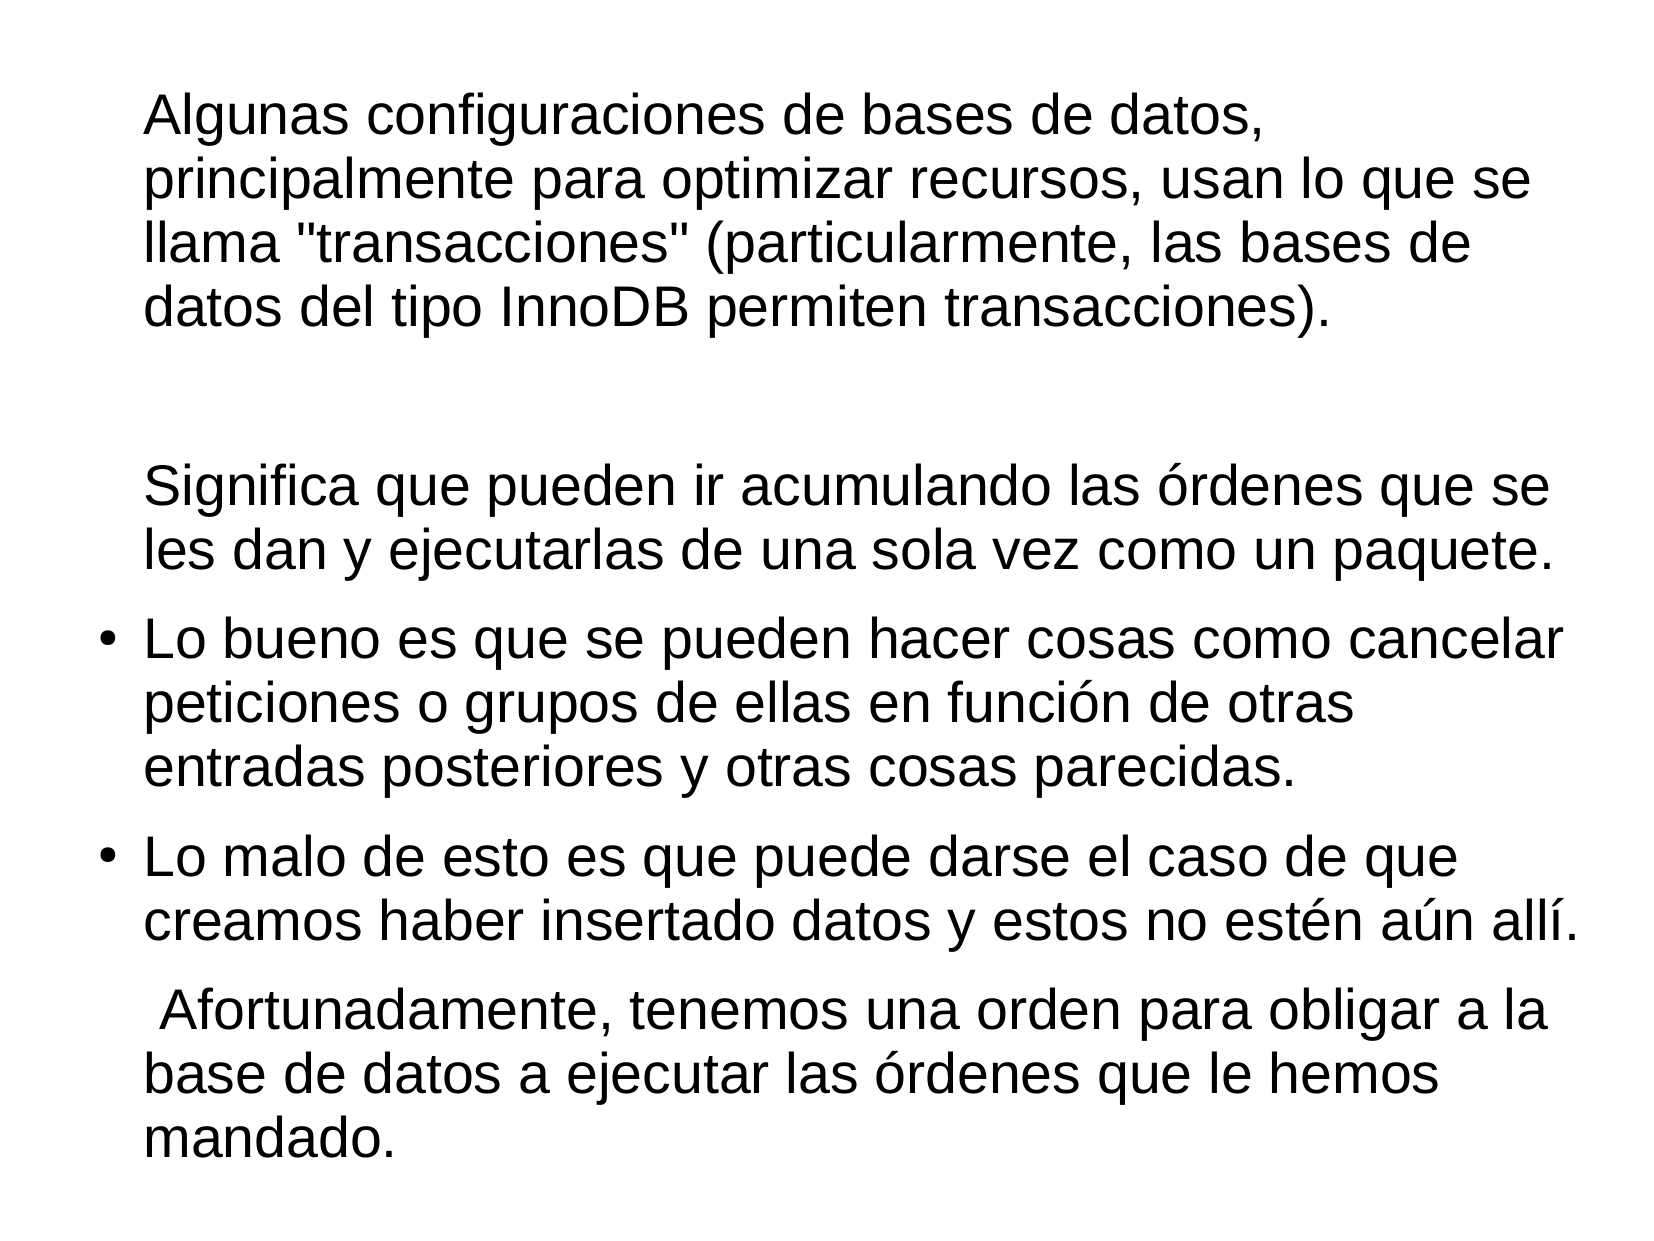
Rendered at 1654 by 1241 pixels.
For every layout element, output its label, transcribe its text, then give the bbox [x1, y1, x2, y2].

list Algunas configuraciones de bases de datos, principalmente para optimizar recursos, usan lo que se llama "transacciones" (particularmente, las bases de datos del tipo InnoDB permiten transacciones). Significa que pueden ir acumulando las órdenes que se les dan y ejecutarlas de una sola vez como un paquete. Lo bueno es que se pueden hacer cosas como cancelar peticiones o grupos de ellas en función de otras entradas posteriores y otras cosas parecidas. Lo malo de esto es que puede darse el caso de que creamos haber insertado datos y estos no estén aún allí. Afortunadamente, tenemos una orden para obligar a la base de datos a ejecutar las órdenes que le hemos mandado. [82, 82, 1583, 1205]
